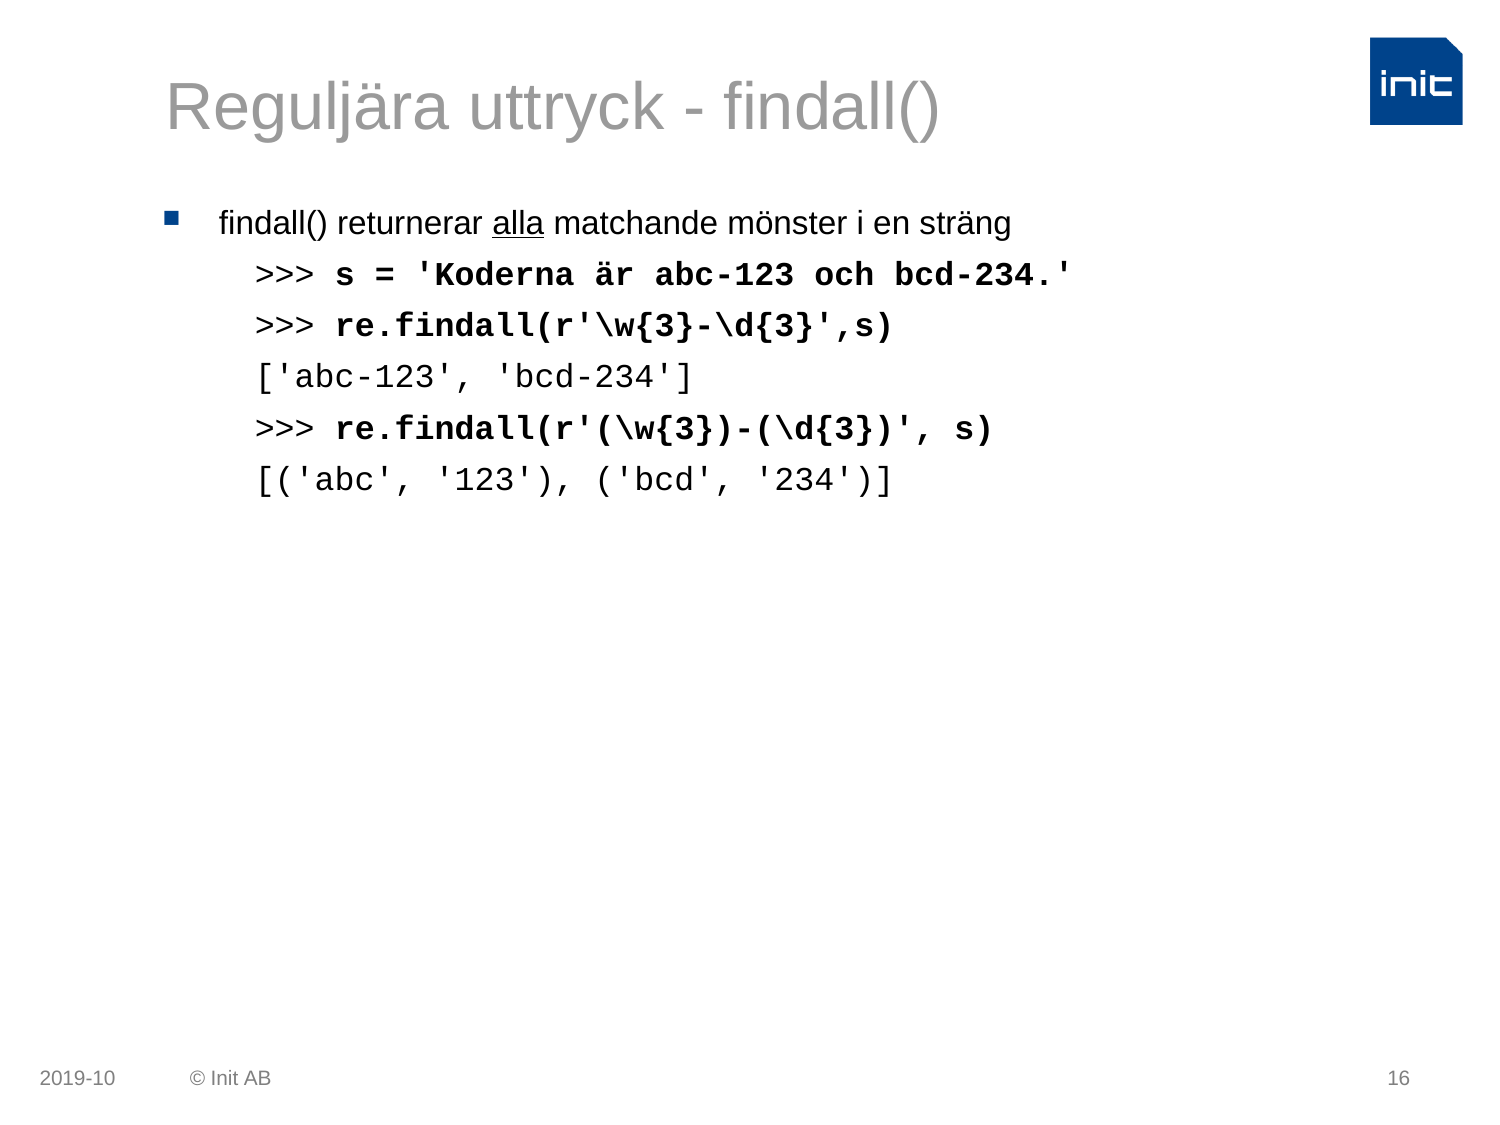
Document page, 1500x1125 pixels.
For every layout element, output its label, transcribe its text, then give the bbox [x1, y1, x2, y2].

text_box findall() returnerar alla matchande mönster i en sträng >>> s = 'Koderna är abc-123 och bcd-234.' >>> re.findall(r'\w{3}-\d{3}',s) ['abc-123', 'bcd-234'] >>> re.findall(r'(\w{3})-(\d{3})', s) [('abc', '123'), ('bcd', '234')] [150, 189, 1351, 975]
text_box © Init AB [174, 1037, 1326, 1098]
text_box Reguljära uttryck - findall() [150, 0, 1351, 150]
picture [1370, 37, 1463, 125]
text_box <nummer> [1350, 1037, 1426, 1098]
text_box 2019-10 [24, 1037, 151, 1098]
